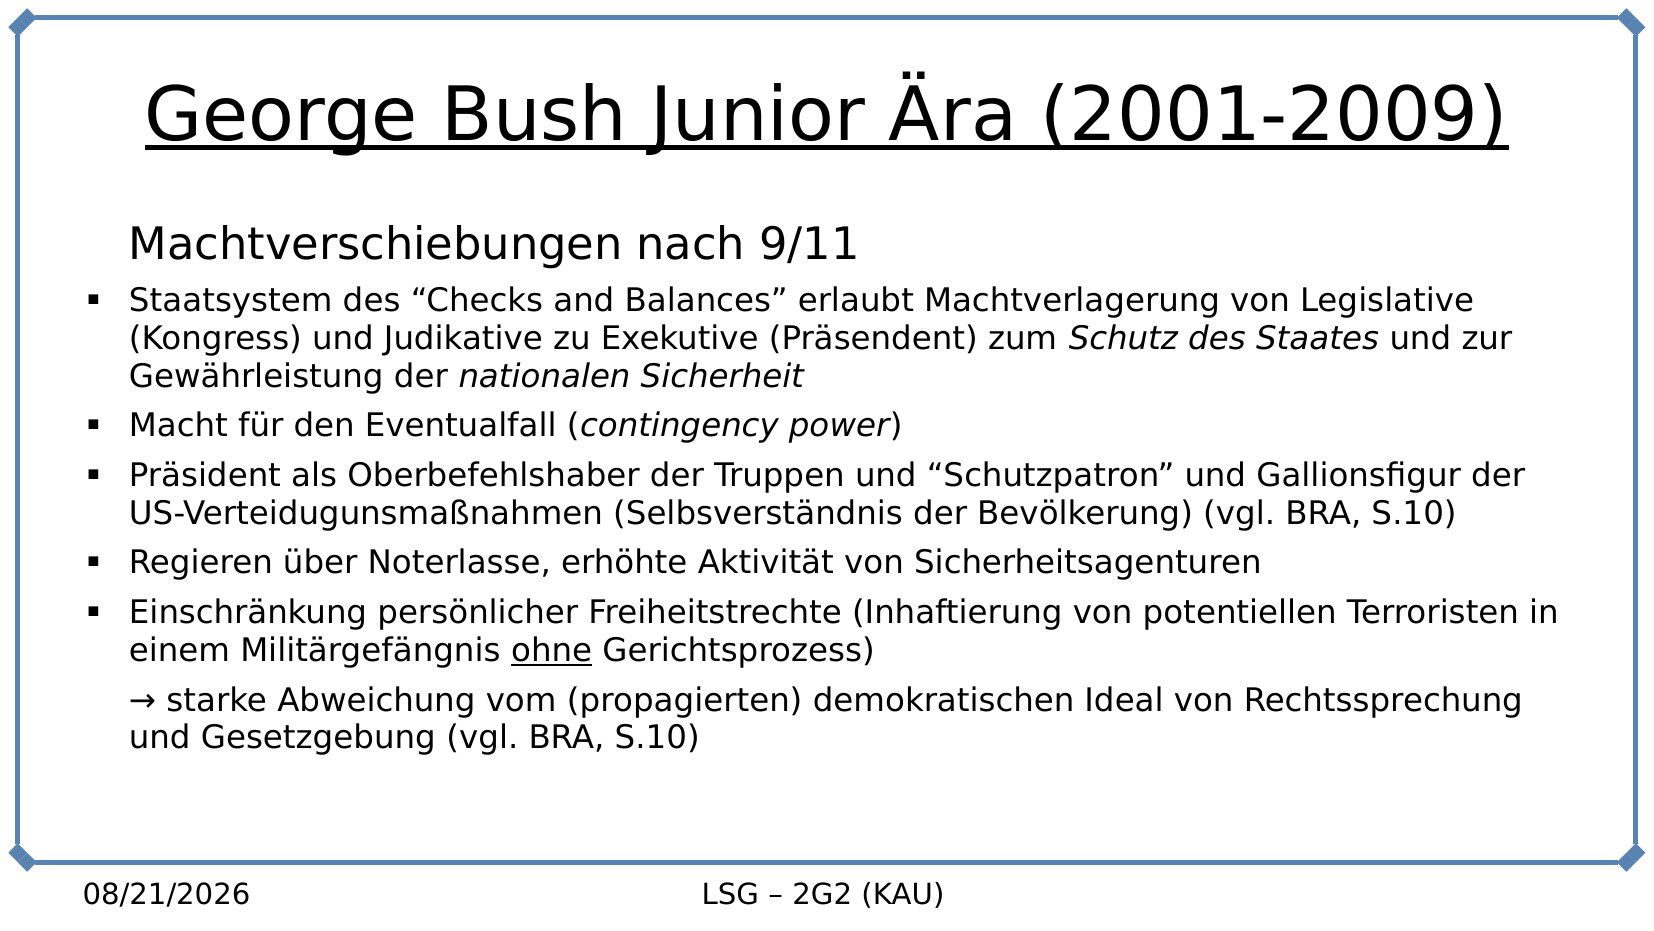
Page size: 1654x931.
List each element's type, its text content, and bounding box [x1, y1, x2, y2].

list Machtverschiebungen nach 9/11 Staatsystem des “Checks and Balances” erlaubt Machtverlagerung von Legislative (Kongress) und Judikative zu Exekutive (Präsendent) zum Schutz des Staates und zur Gewährleistung der nationalen Sicherheit Macht für den Eventualfall (contingency power) Präsident als Oberbefehlshaber der Truppen und “Schutzpatron” und Gallionsfigur der US-Verteidugunsmaßnahmen (Selbsverständnis der Bevölkerung) (vgl. BRA, S.10) Regieren über Noterlasse, erhöhte Aktivität von Sicherheitsagenturen Einschränkung persönlicher Freiheitstrechte (Inhaftierung von potentiellen Terroristen in einem Militärgefängnis ohne Gerichtsprozess) → starke Abweichung vom (propagierten) demokratischen Ideal von Rechtssprechung und Gesetzgebung (vgl. BRA, S.10) [82, 217, 1571, 758]
title George Bush Junior Ära (2001-2009) [82, 37, 1571, 193]
